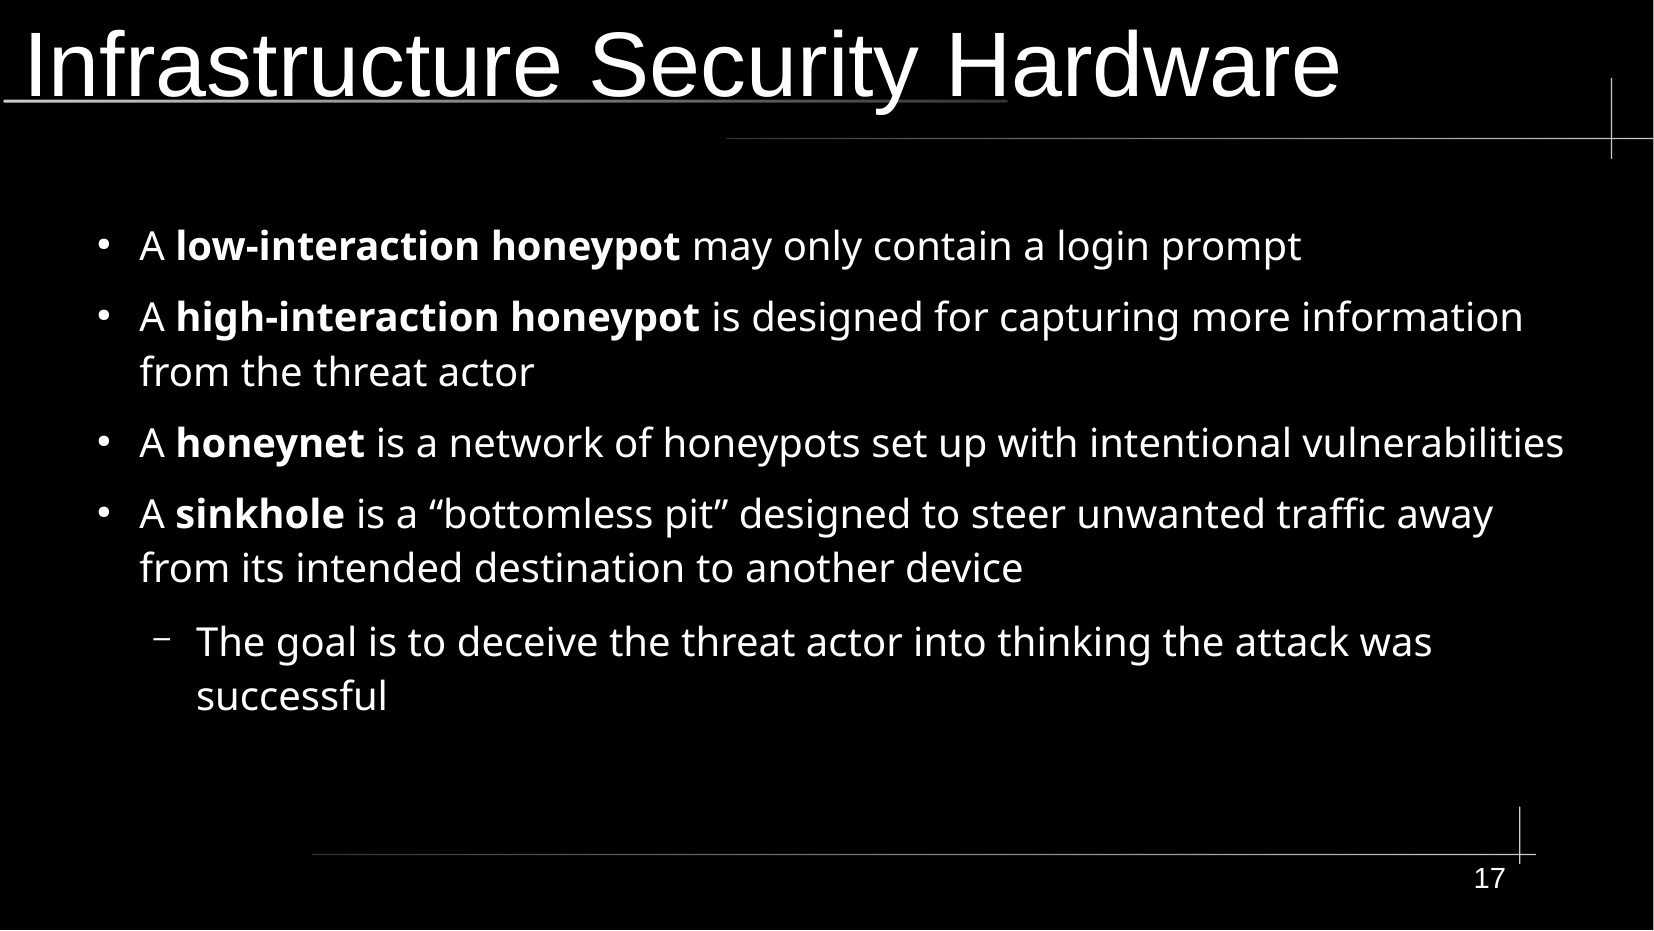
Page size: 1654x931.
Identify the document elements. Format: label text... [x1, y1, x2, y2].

list A low-interaction honeypot may only contain a login prompt A high-interaction honeypot is designed for capturing more information from the threat actor A honeynet is a network of honeypots set up with intentional vulnerabilities A sinkhole is a “bottomless pit” designed to steer unwanted traffic away from its intended destination to another device The goal is to deceive the threat actor into thinking the attack was successful [82, 217, 1571, 758]
title Infrastructure Security Hardware [23, 11, 1589, 119]
